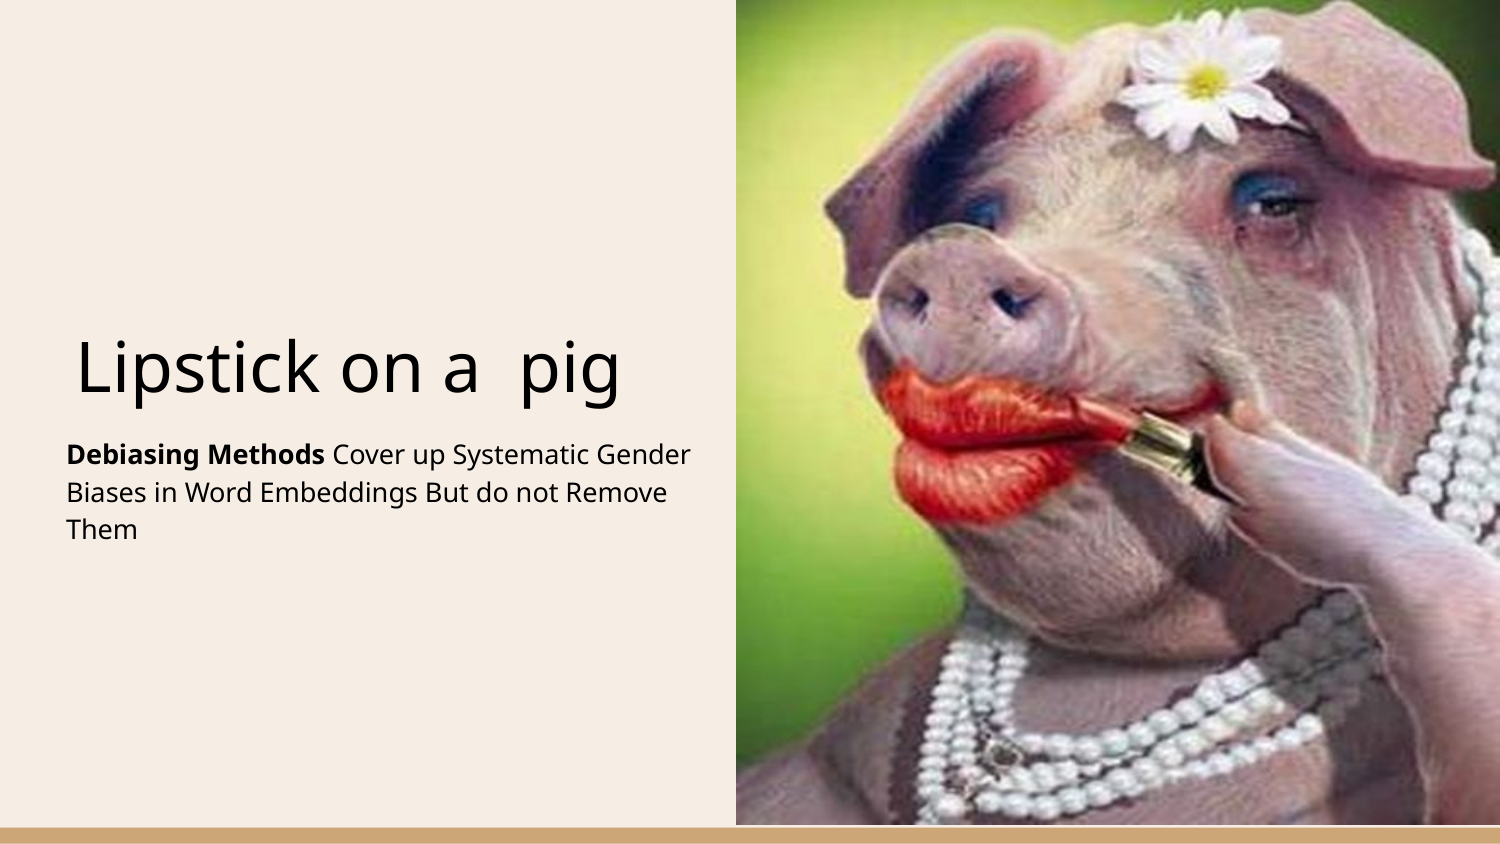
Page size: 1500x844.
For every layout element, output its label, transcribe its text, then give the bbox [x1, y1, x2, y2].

list Debiasing Methods Cover up Systematic Gender Biases in Word Embeddings But do not Remove Them [51, 200, 713, 752]
picture [736, 0, 1500, 826]
